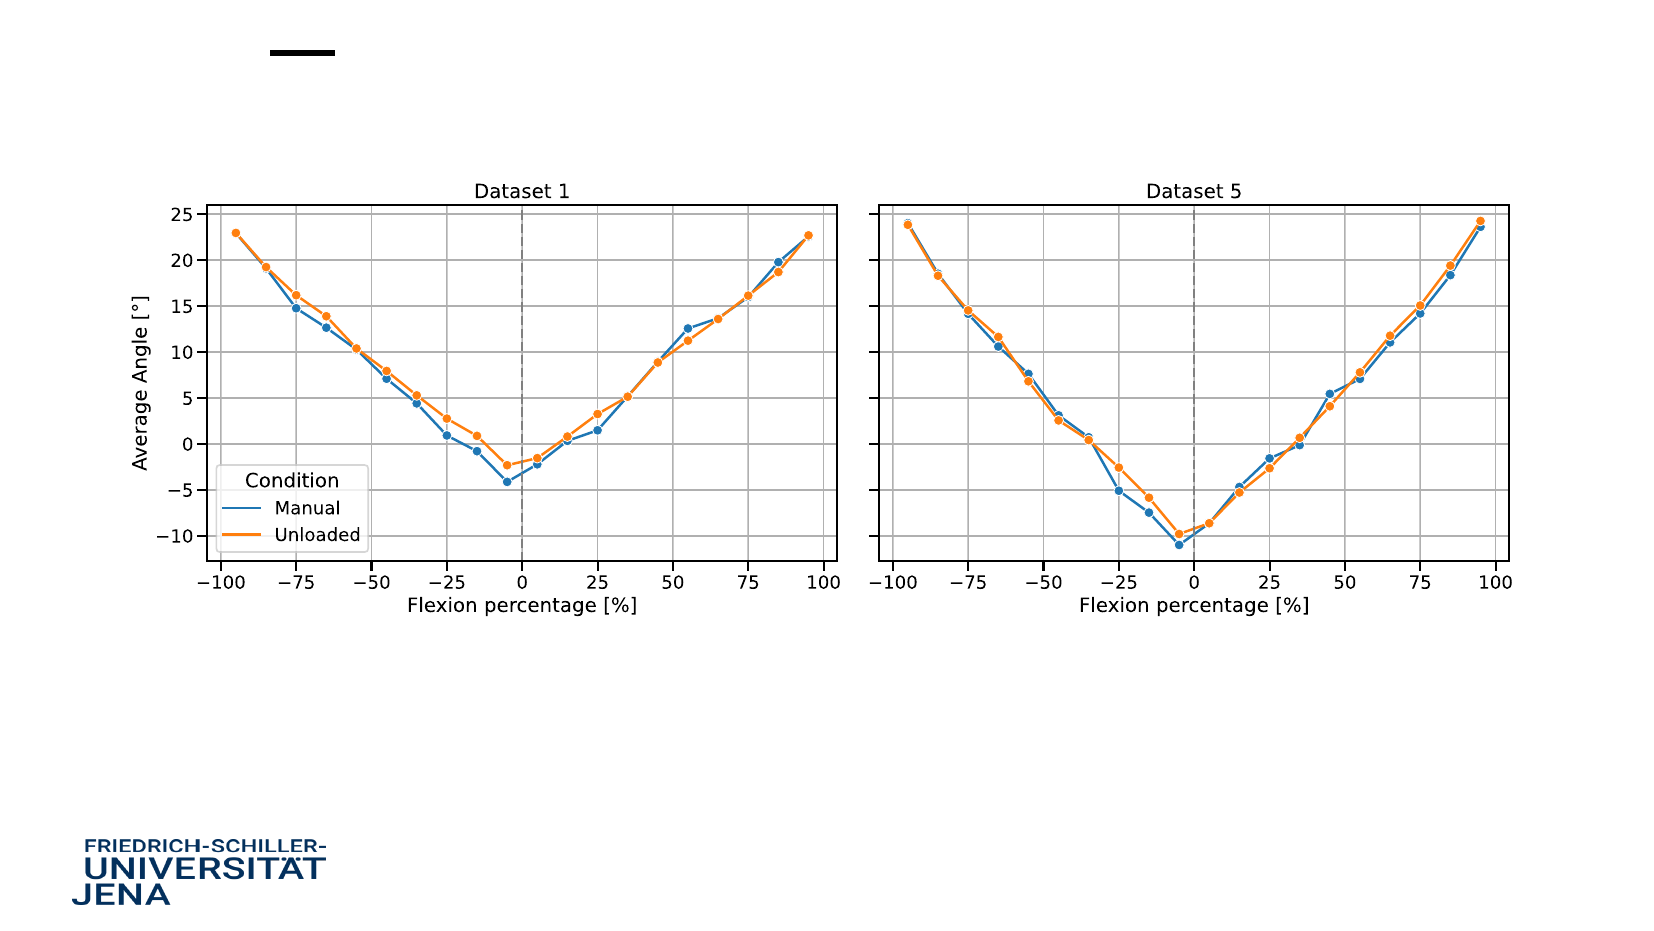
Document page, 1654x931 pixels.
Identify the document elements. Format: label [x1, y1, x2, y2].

picture [109, 160, 1538, 638]
picture [72, 839, 326, 905]
